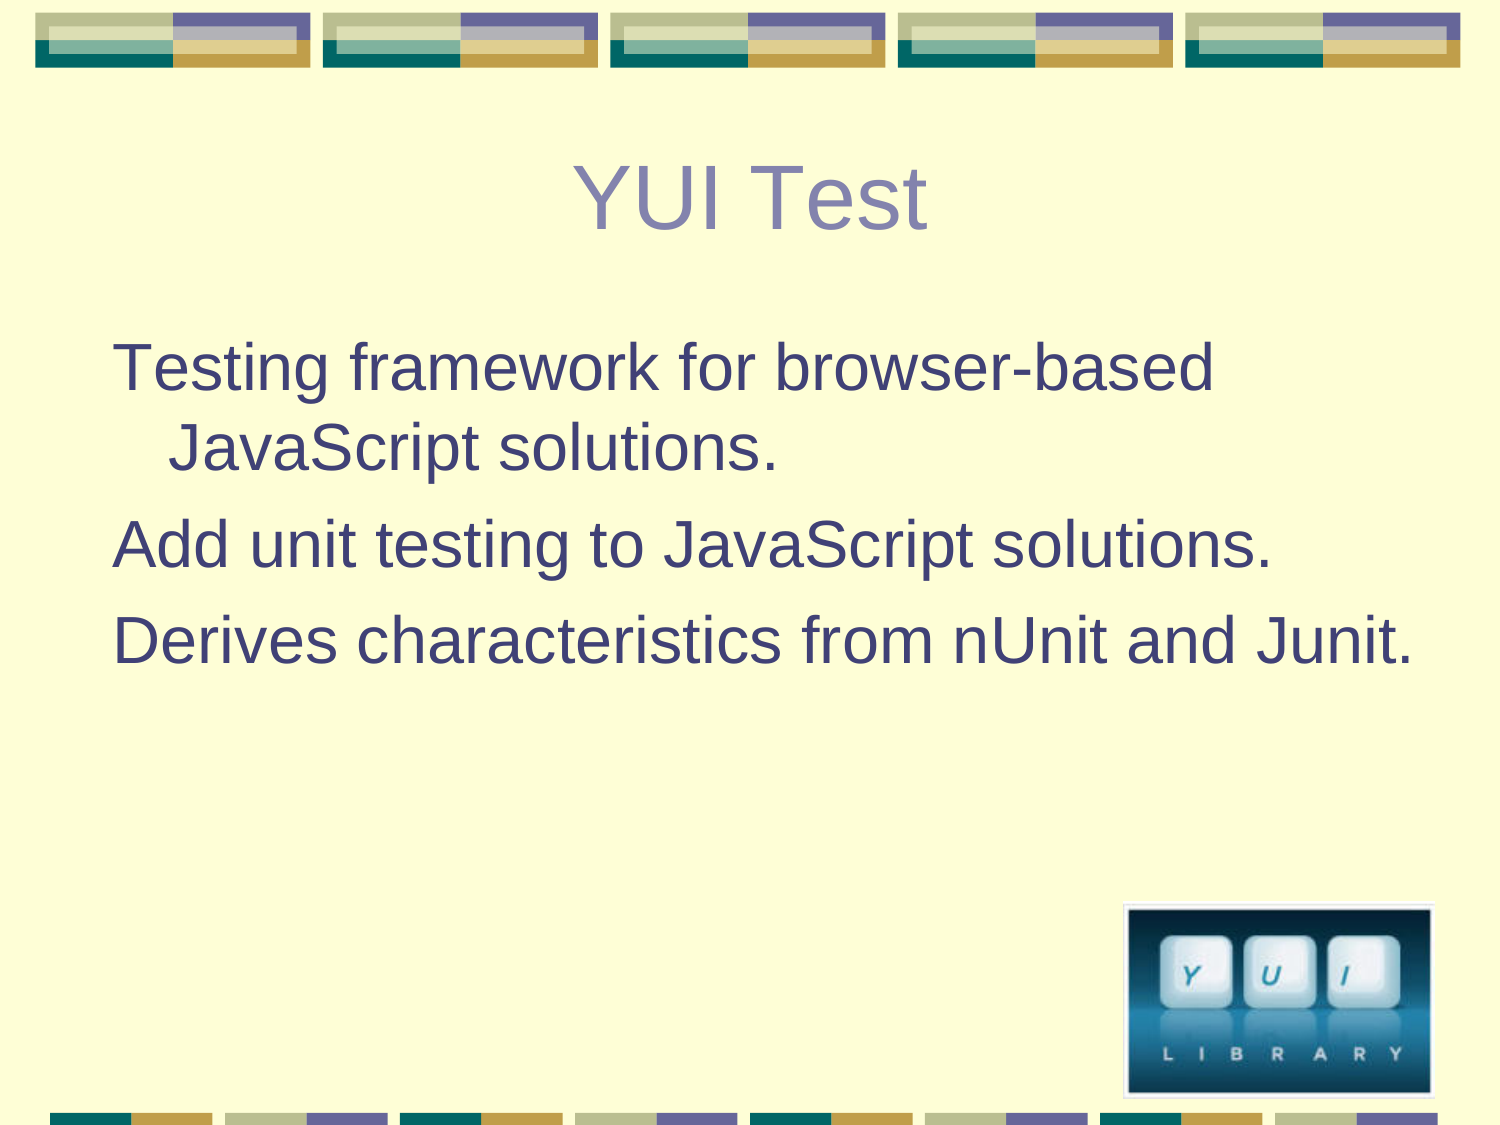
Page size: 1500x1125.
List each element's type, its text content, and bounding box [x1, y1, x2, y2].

title YUI Test [112, 79, 1388, 308]
picture [1123, 901, 1435, 1099]
list Testing framework for browser-based JavaScript solutions. Add unit testing to JavaScript solutions. Derives characteristics from nUnit and Junit. [112, 324, 1488, 719]
